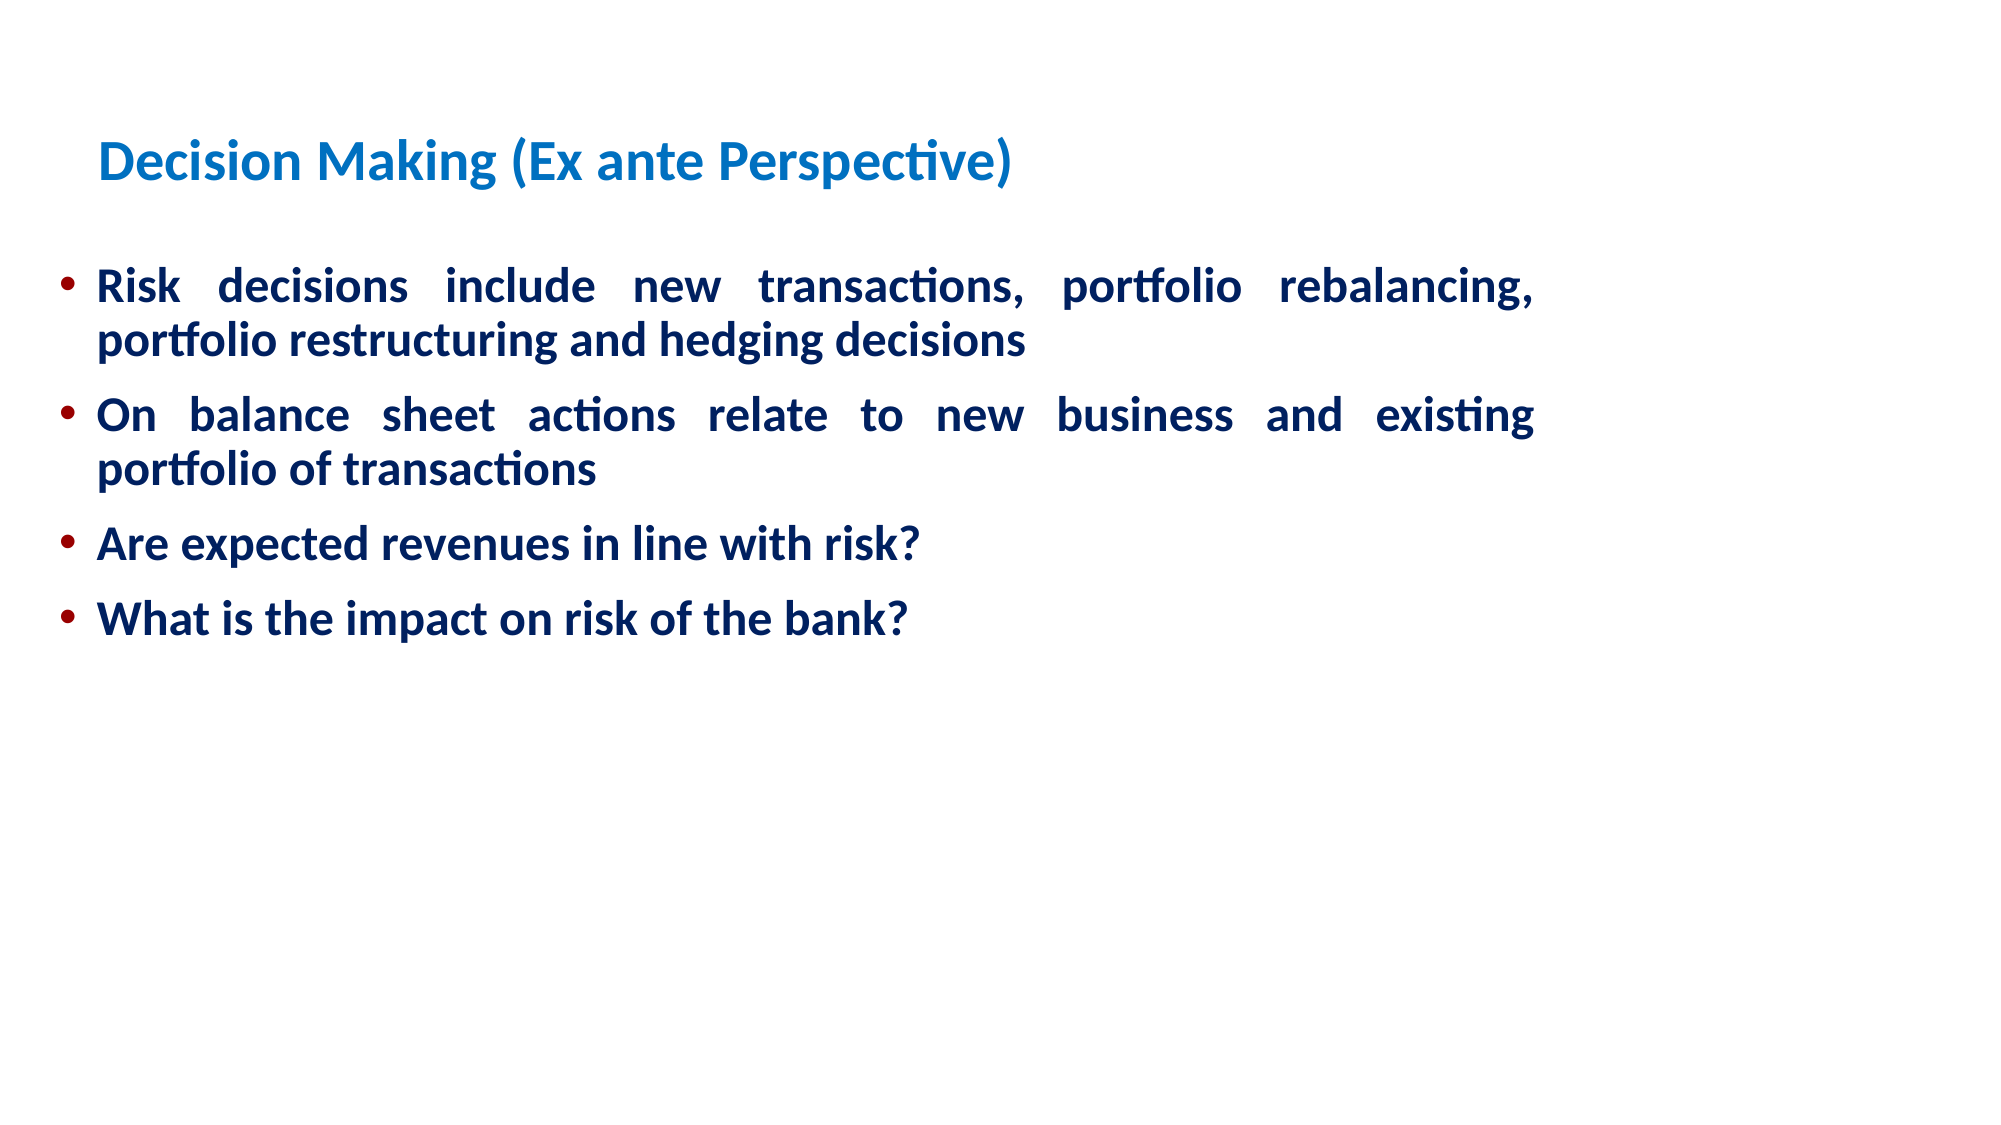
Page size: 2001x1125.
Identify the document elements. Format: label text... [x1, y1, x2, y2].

list Risk decisions include new transactions, portfolio rebalancing, portfolio restructuring and hedging decisions On balance sheet actions relate to new business and existing portfolio of transactions Are expected revenues in line with risk? What is the impact on risk of the bank? [44, 252, 1551, 832]
text_box Decision Making (Ex ante Perspective) [83, 114, 1610, 200]
